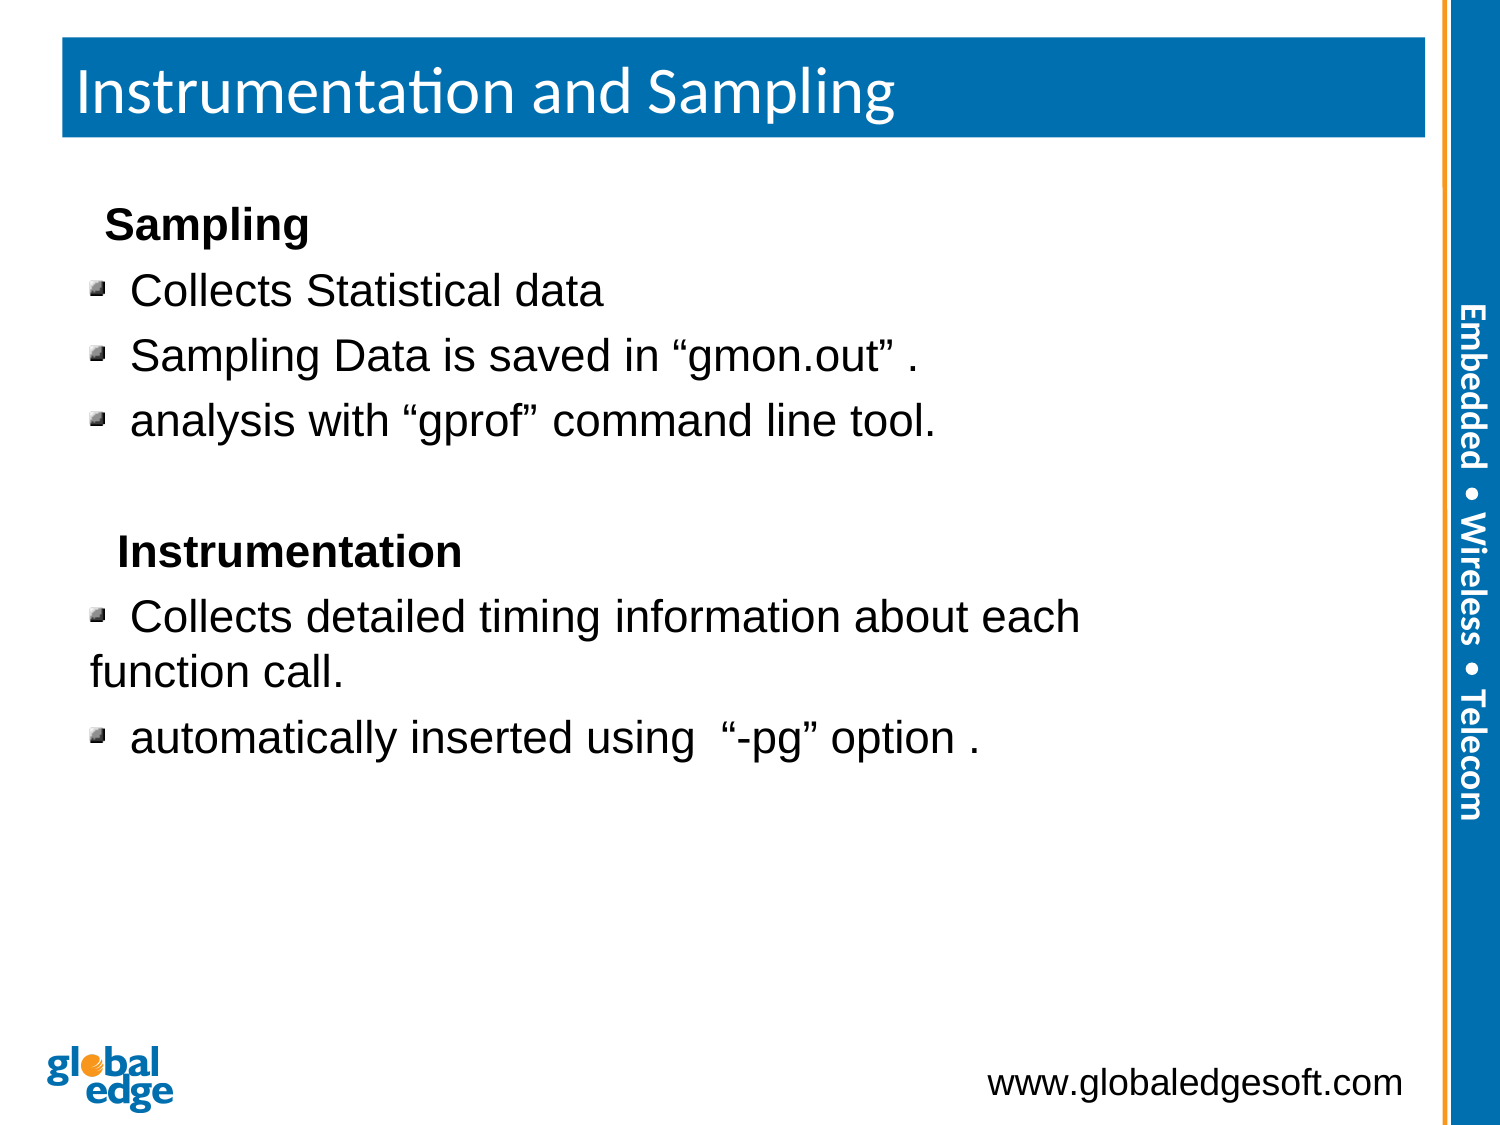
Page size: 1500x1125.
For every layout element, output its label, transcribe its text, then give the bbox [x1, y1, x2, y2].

text_box Sampling Collects Statistical data Sampling Data is saved in “gmon.out” . analysis with “gprof” command line tool. Instrumentation Collects detailed timing information about each function call. automatically inserted using “-pg” option . [75, 187, 1388, 901]
title Instrumentation and Sampling [75, 0, 1426, 173]
picture [34, 1034, 185, 1125]
